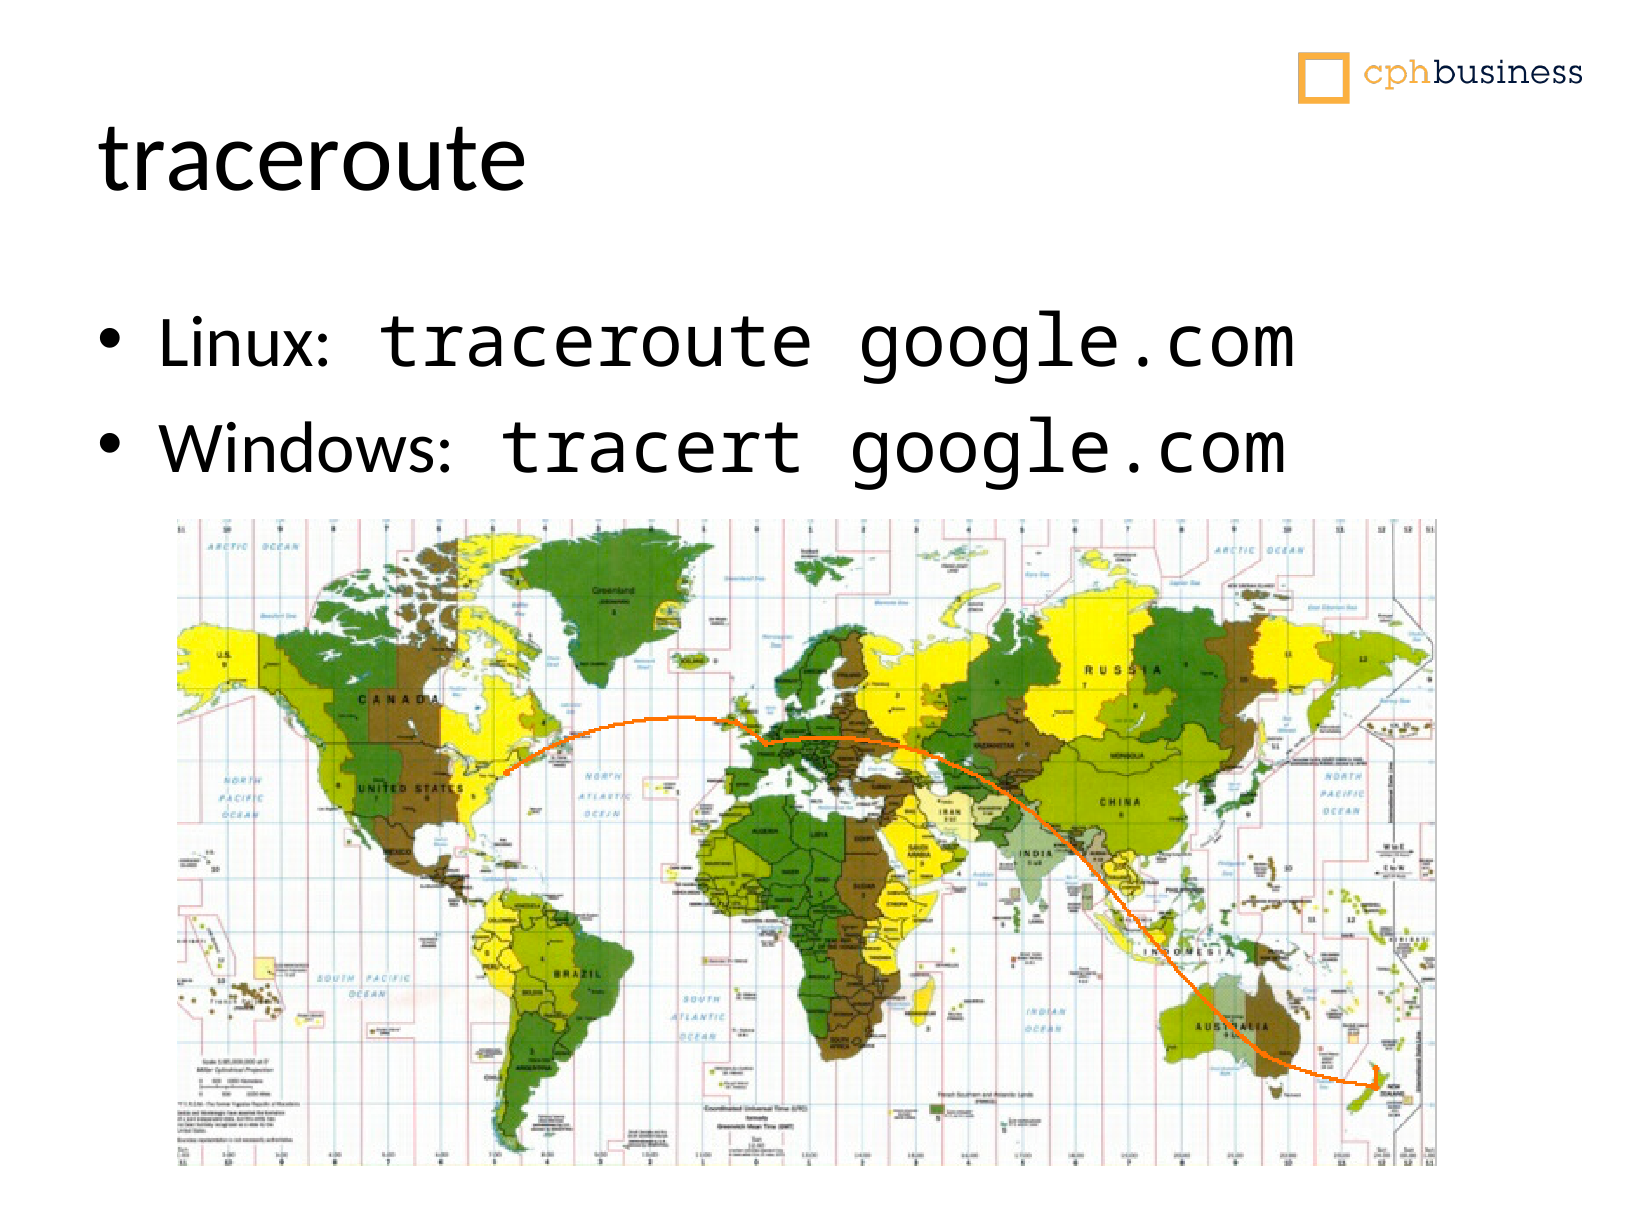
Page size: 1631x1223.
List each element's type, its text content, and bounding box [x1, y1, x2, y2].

picture [1247, 1, 1631, 155]
title traceroute [81, 48, 1549, 253]
list Linux: traceroute google.com Windows: tracert google.com [81, 285, 1549, 1092]
picture [177, 515, 1439, 1170]
